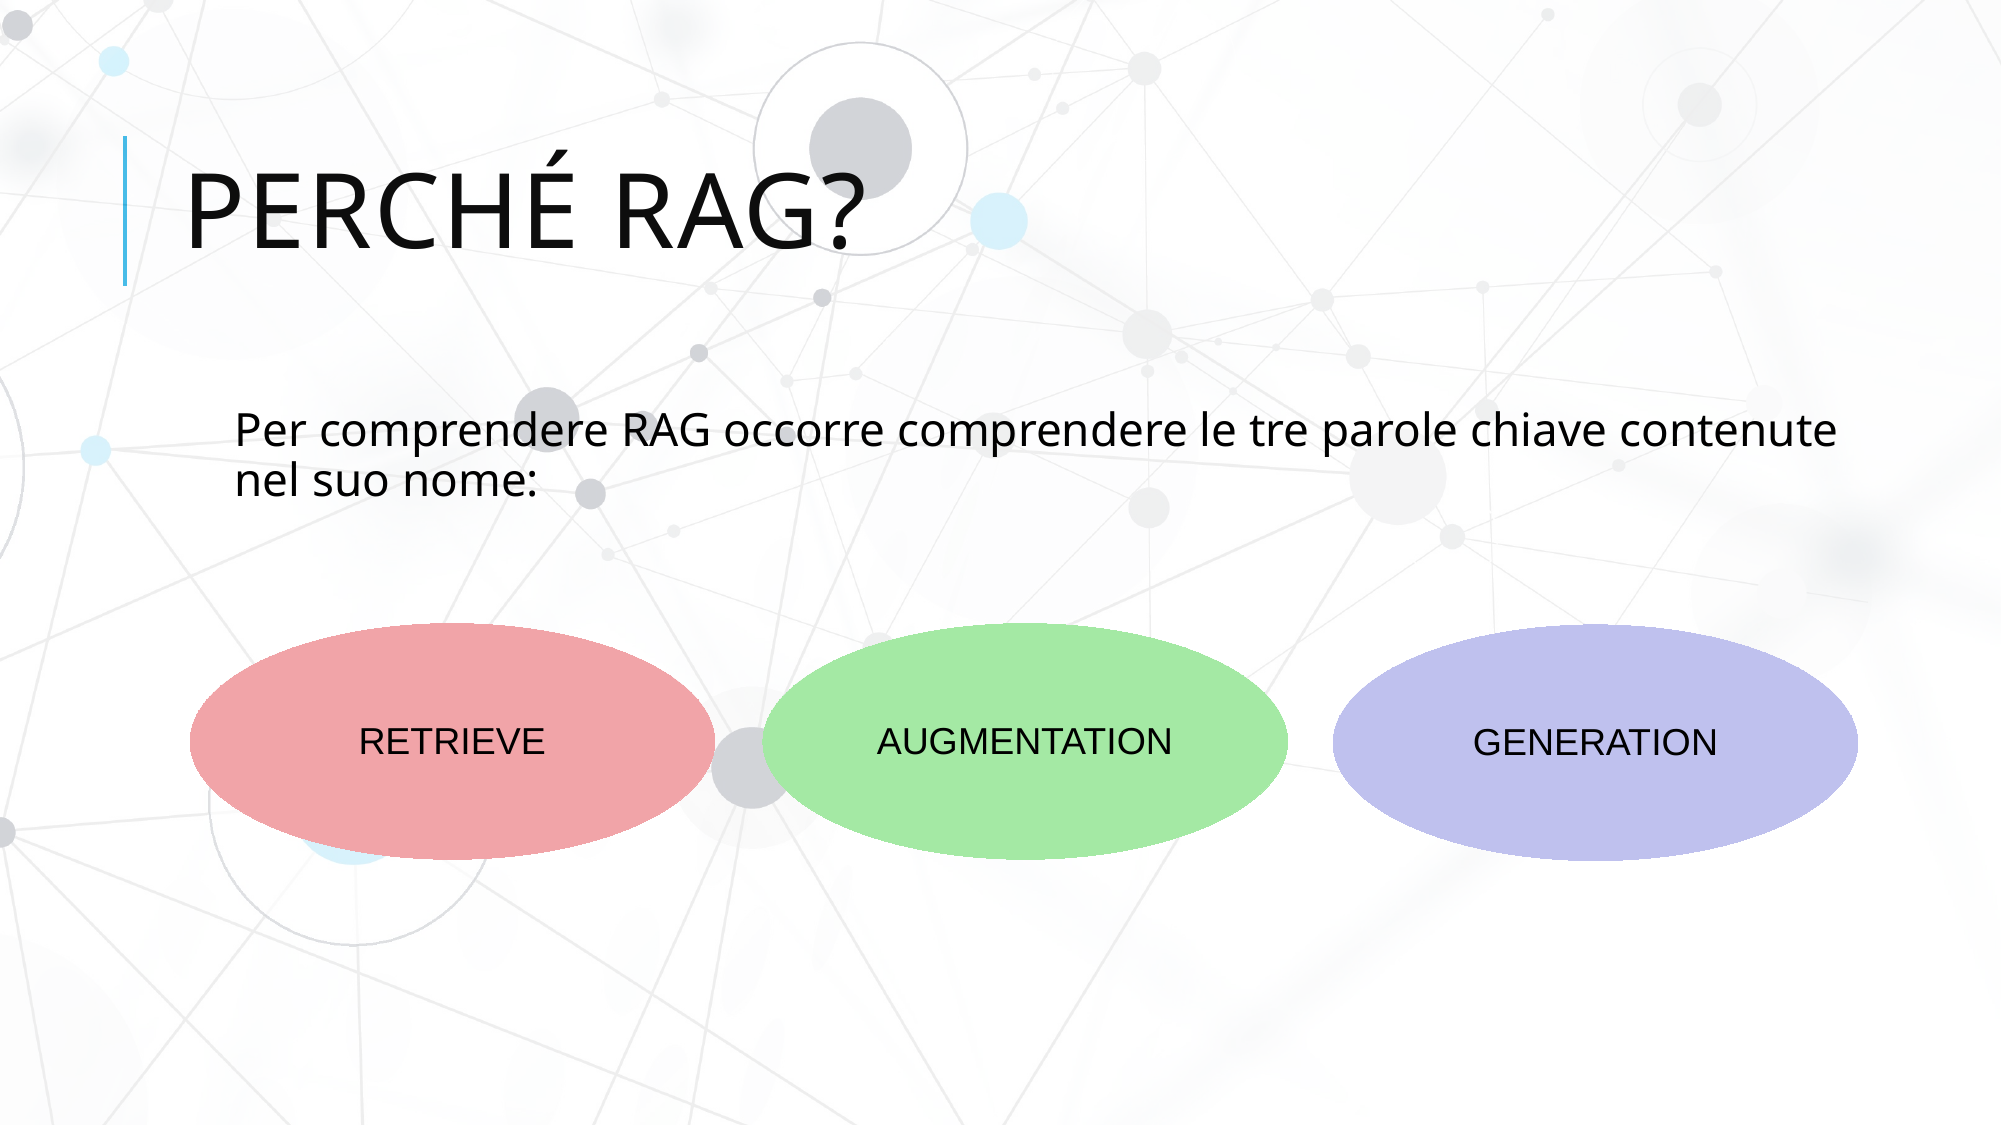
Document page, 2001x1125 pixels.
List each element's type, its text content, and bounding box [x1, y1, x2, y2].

text_box RETRIEVE [190, 623, 715, 860]
picture [0, 0, 2000, 1125]
text_box AUGMENTATION [762, 623, 1288, 860]
text_box GENERATION [1333, 624, 1858, 861]
title PERCHÉ RAG? [168, 96, 1763, 342]
list Per comprendere RAG occorre comprendere le tre parole chiave contenute nel suo nome: [156, 399, 1883, 1003]
